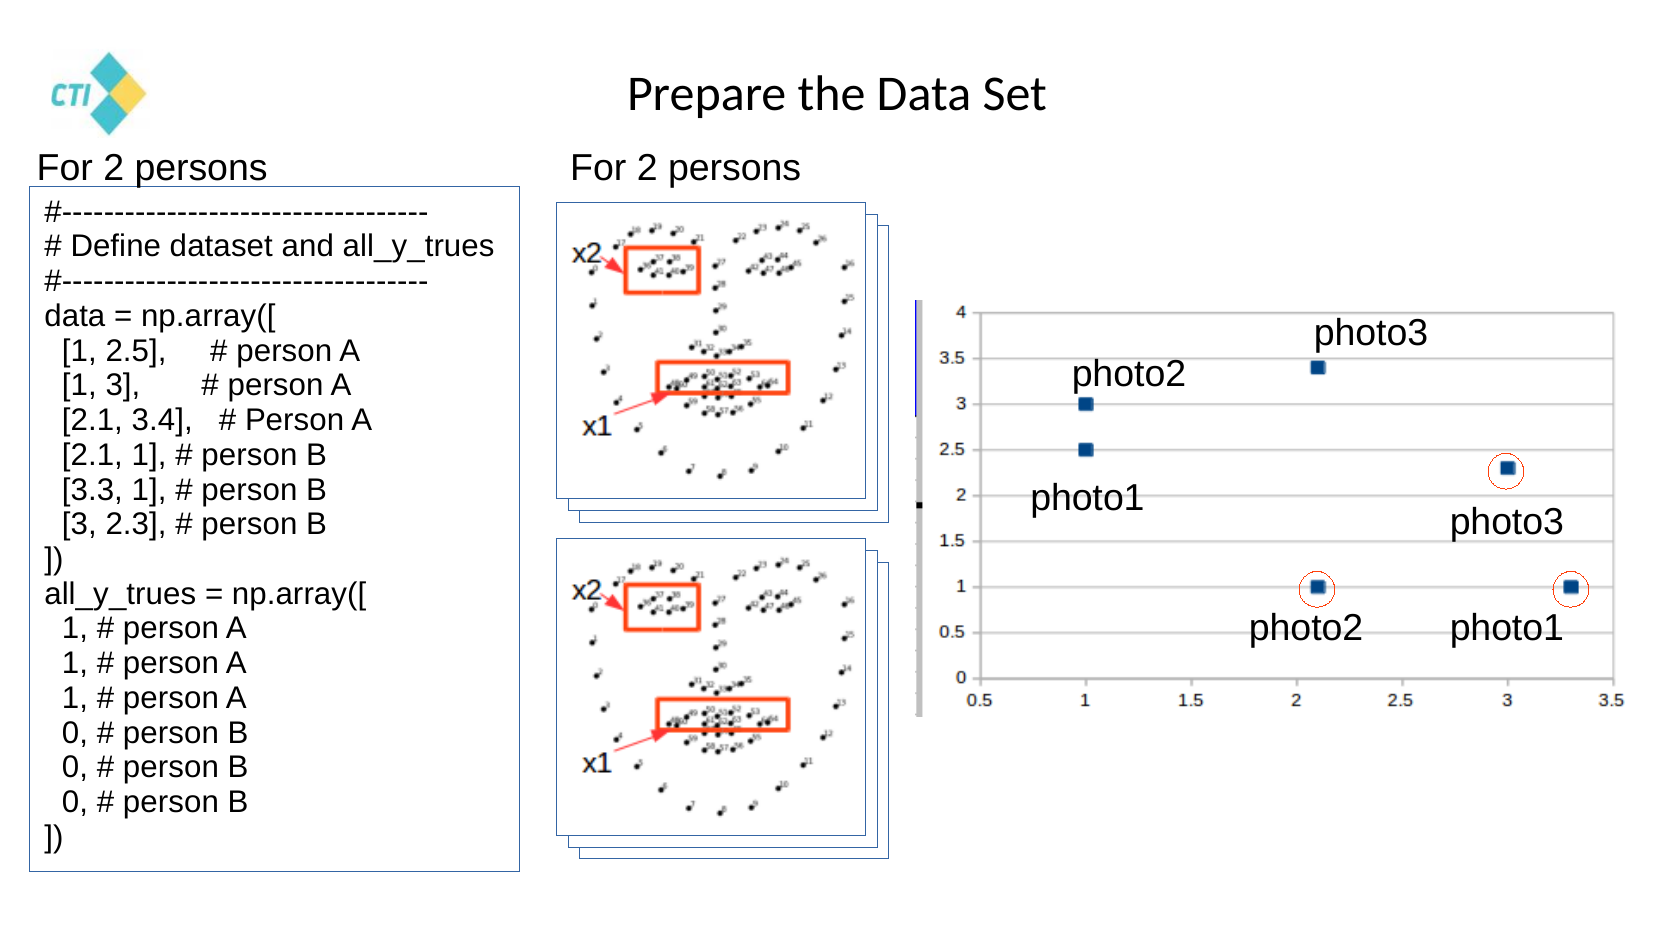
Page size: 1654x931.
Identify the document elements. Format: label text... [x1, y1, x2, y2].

text_box photo1 [1434, 599, 1601, 656]
picture [51, 47, 150, 138]
text_box photo2 [1234, 599, 1400, 656]
text_box photo3 [1434, 492, 1601, 550]
picture [562, 545, 860, 821]
text_box [556, 202, 889, 523]
picture [915, 300, 1634, 717]
text_box photo2 [1057, 345, 1245, 402]
text_box photo1 [1015, 469, 1204, 526]
text_box For 2 persons [555, 138, 826, 196]
picture [562, 208, 860, 484]
text_box For 2 persons [21, 138, 292, 196]
text_box photo3 [1299, 303, 1487, 361]
text_box [556, 538, 889, 859]
text_box Prepare the Data Set [214, 53, 1471, 189]
text_box #----------------------------------- # Define dataset and all_y_trues #----------------------------------- data = np.array([ [1, 2.5], # person A [1, 3], # person A [2.1, 3.4], # Person A [2.1, 1], # person B [3.3, 1], # person B [3, 2.3], # person B ]) all_y_trues = np.array([ 1, # person A 1, # person A 1, # person A 0, # person B 0, # person B 0, # person B ]) [29, 186, 520, 872]
